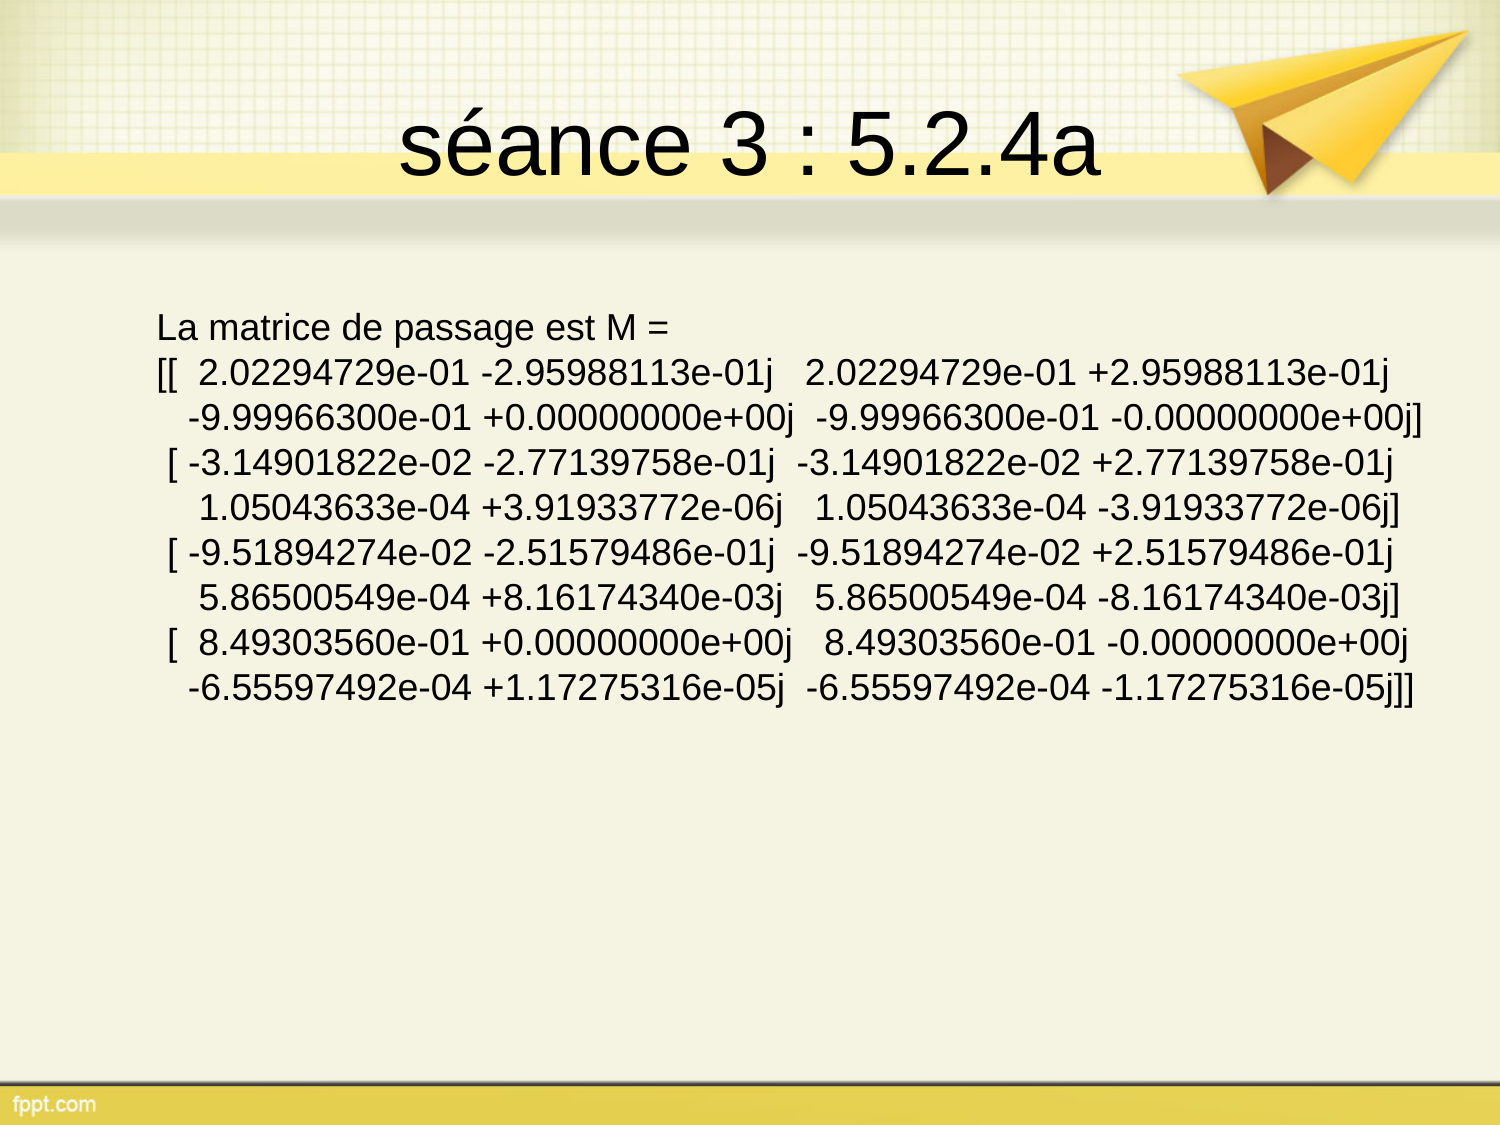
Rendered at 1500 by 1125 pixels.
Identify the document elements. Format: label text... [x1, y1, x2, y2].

picture [0, 0, 1500, 1125]
text_box La matrice de passage est M = [[ 2.02294729e-01 -2.95988113e-01j 2.02294729e-01 +2.95988113e-01j -9.99966300e-01 +0.00000000e+00j -9.99966300e-01 -0.00000000e+00j] [ -3.14901822e-02 -2.77139758e-01j -3.14901822e-02 +2.77139758e-01j 1.05043633e-04 +3.91933772e-06j 1.05043633e-04 -3.91933772e-06j] [ -9.51894274e-02 -2.51579486e-01j -9.51894274e-02 +2.51579486e-01j 5.86500549e-04 +8.16174340e-03j 5.86500549e-04 -8.16174340e-03j] [ 8.49303560e-01 +0.00000000e+00j 8.49303560e-01 -0.00000000e+00j -6.55597492e-04 +1.17275316e-05j -6.55597492e-04 -1.17275316e-05j]] [141, 295, 1439, 761]
title séance 3 : 5.2.4a [75, 45, 1426, 233]
